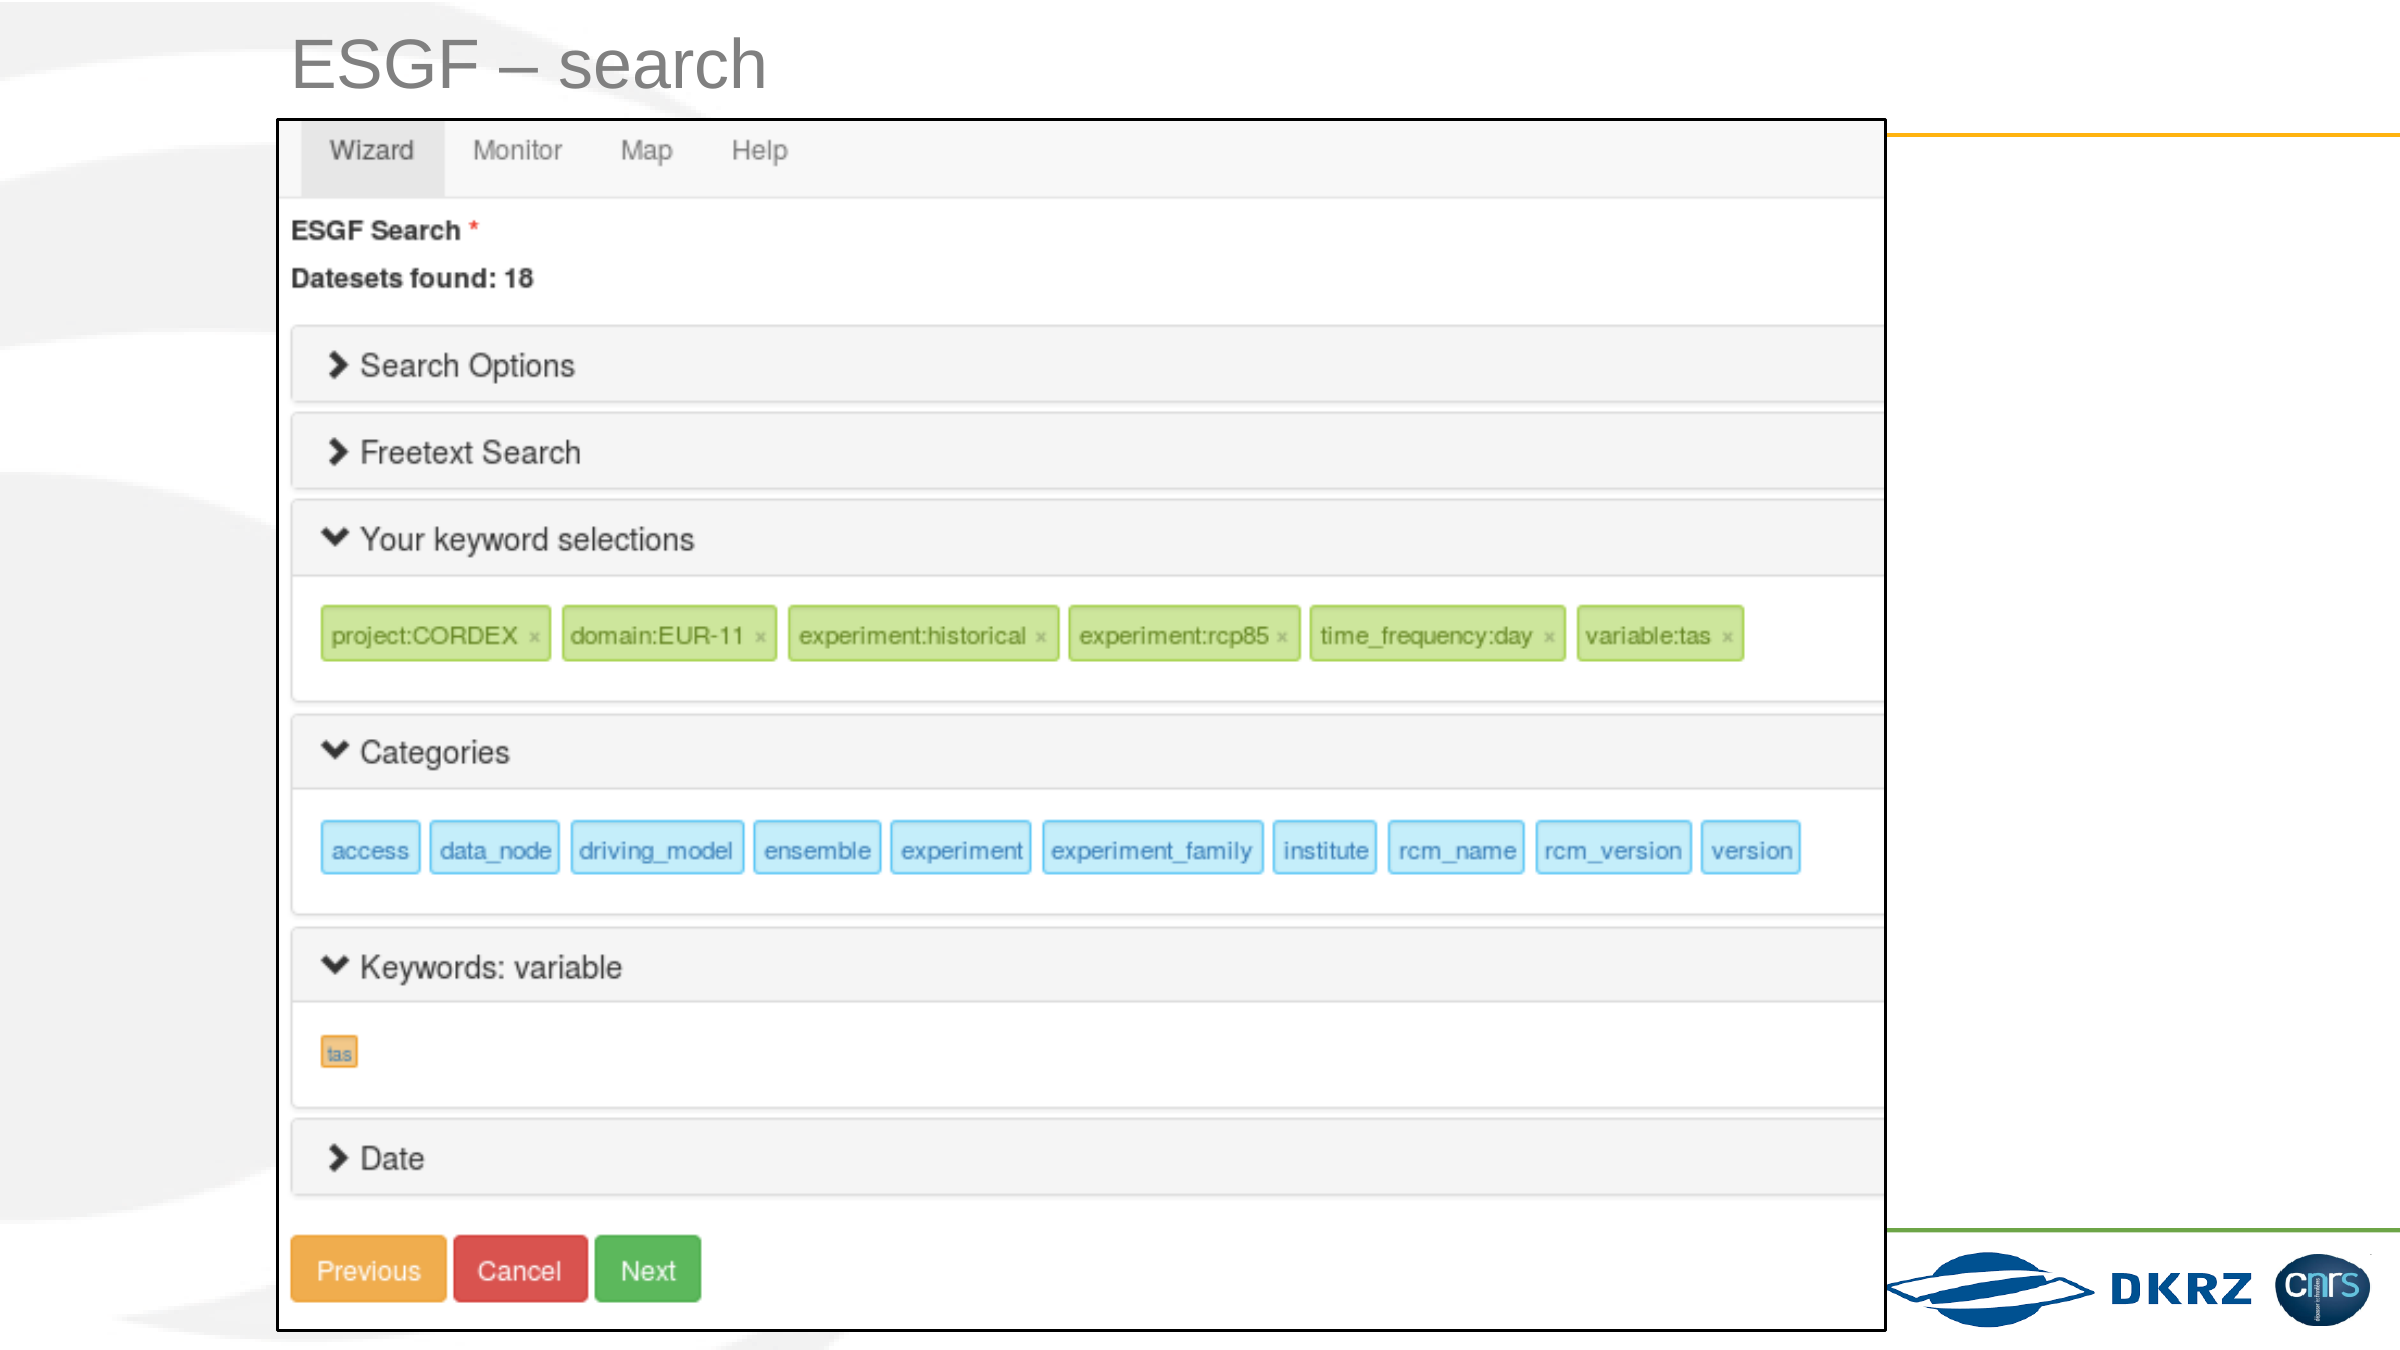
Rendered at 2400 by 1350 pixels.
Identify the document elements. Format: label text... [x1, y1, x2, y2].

picture [278, 121, 1884, 1329]
picture [0, 0, 2400, 1350]
picture [1887, 137, 2400, 1228]
title ESGF – search [236, 10, 851, 122]
